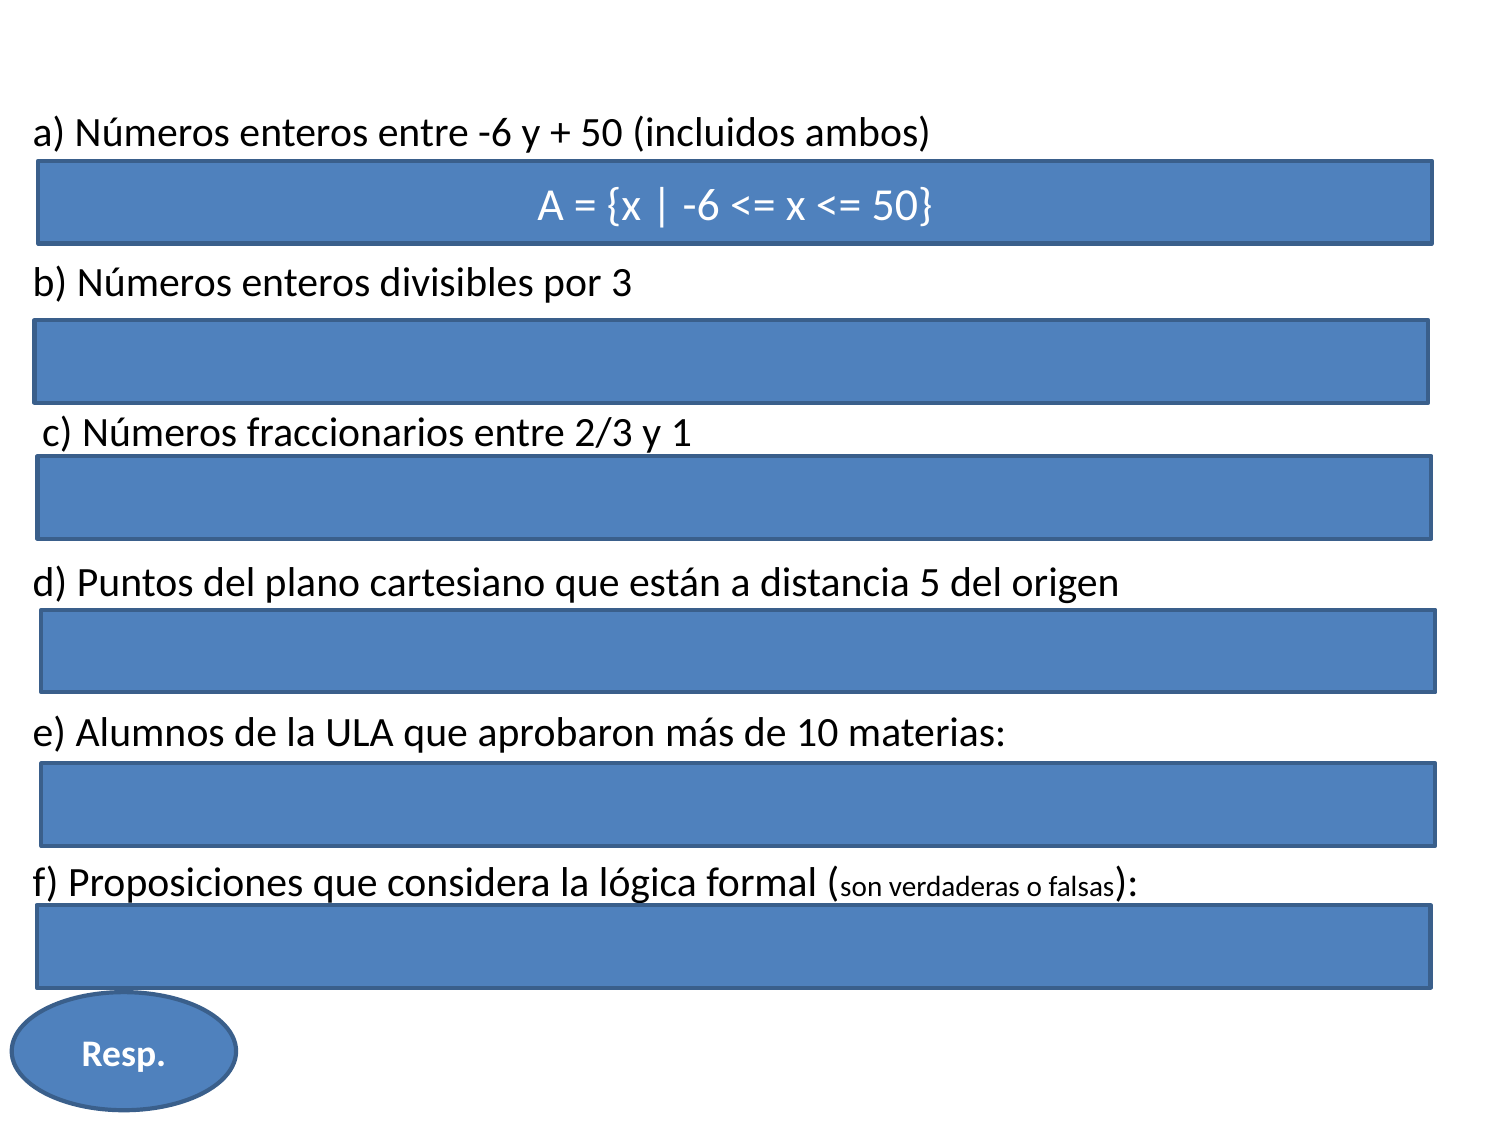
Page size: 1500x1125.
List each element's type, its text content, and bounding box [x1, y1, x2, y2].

title a) Números enteros entre -6 y + 50 (incluidos ambos) b) Números enteros divisibles por 3 c) Números fraccionarios entre 2/3 y 1 d) Puntos del plano cartesiano que están a distancia 5 del origen e) Alumnos de la ULA que aprobaron más de 10 materias: f) Proposiciones que considera la lógica formal (son verdaderas o falsas): [17, 25, 1471, 1065]
text_box [34, 320, 1429, 403]
text_box Resp. [11, 992, 237, 1111]
text_box A = {x | -6 <= x <= 50} [38, 160, 1432, 244]
text_box [37, 456, 1432, 539]
text_box [41, 763, 1436, 846]
text_box [41, 609, 1436, 693]
text_box [36, 905, 1431, 988]
